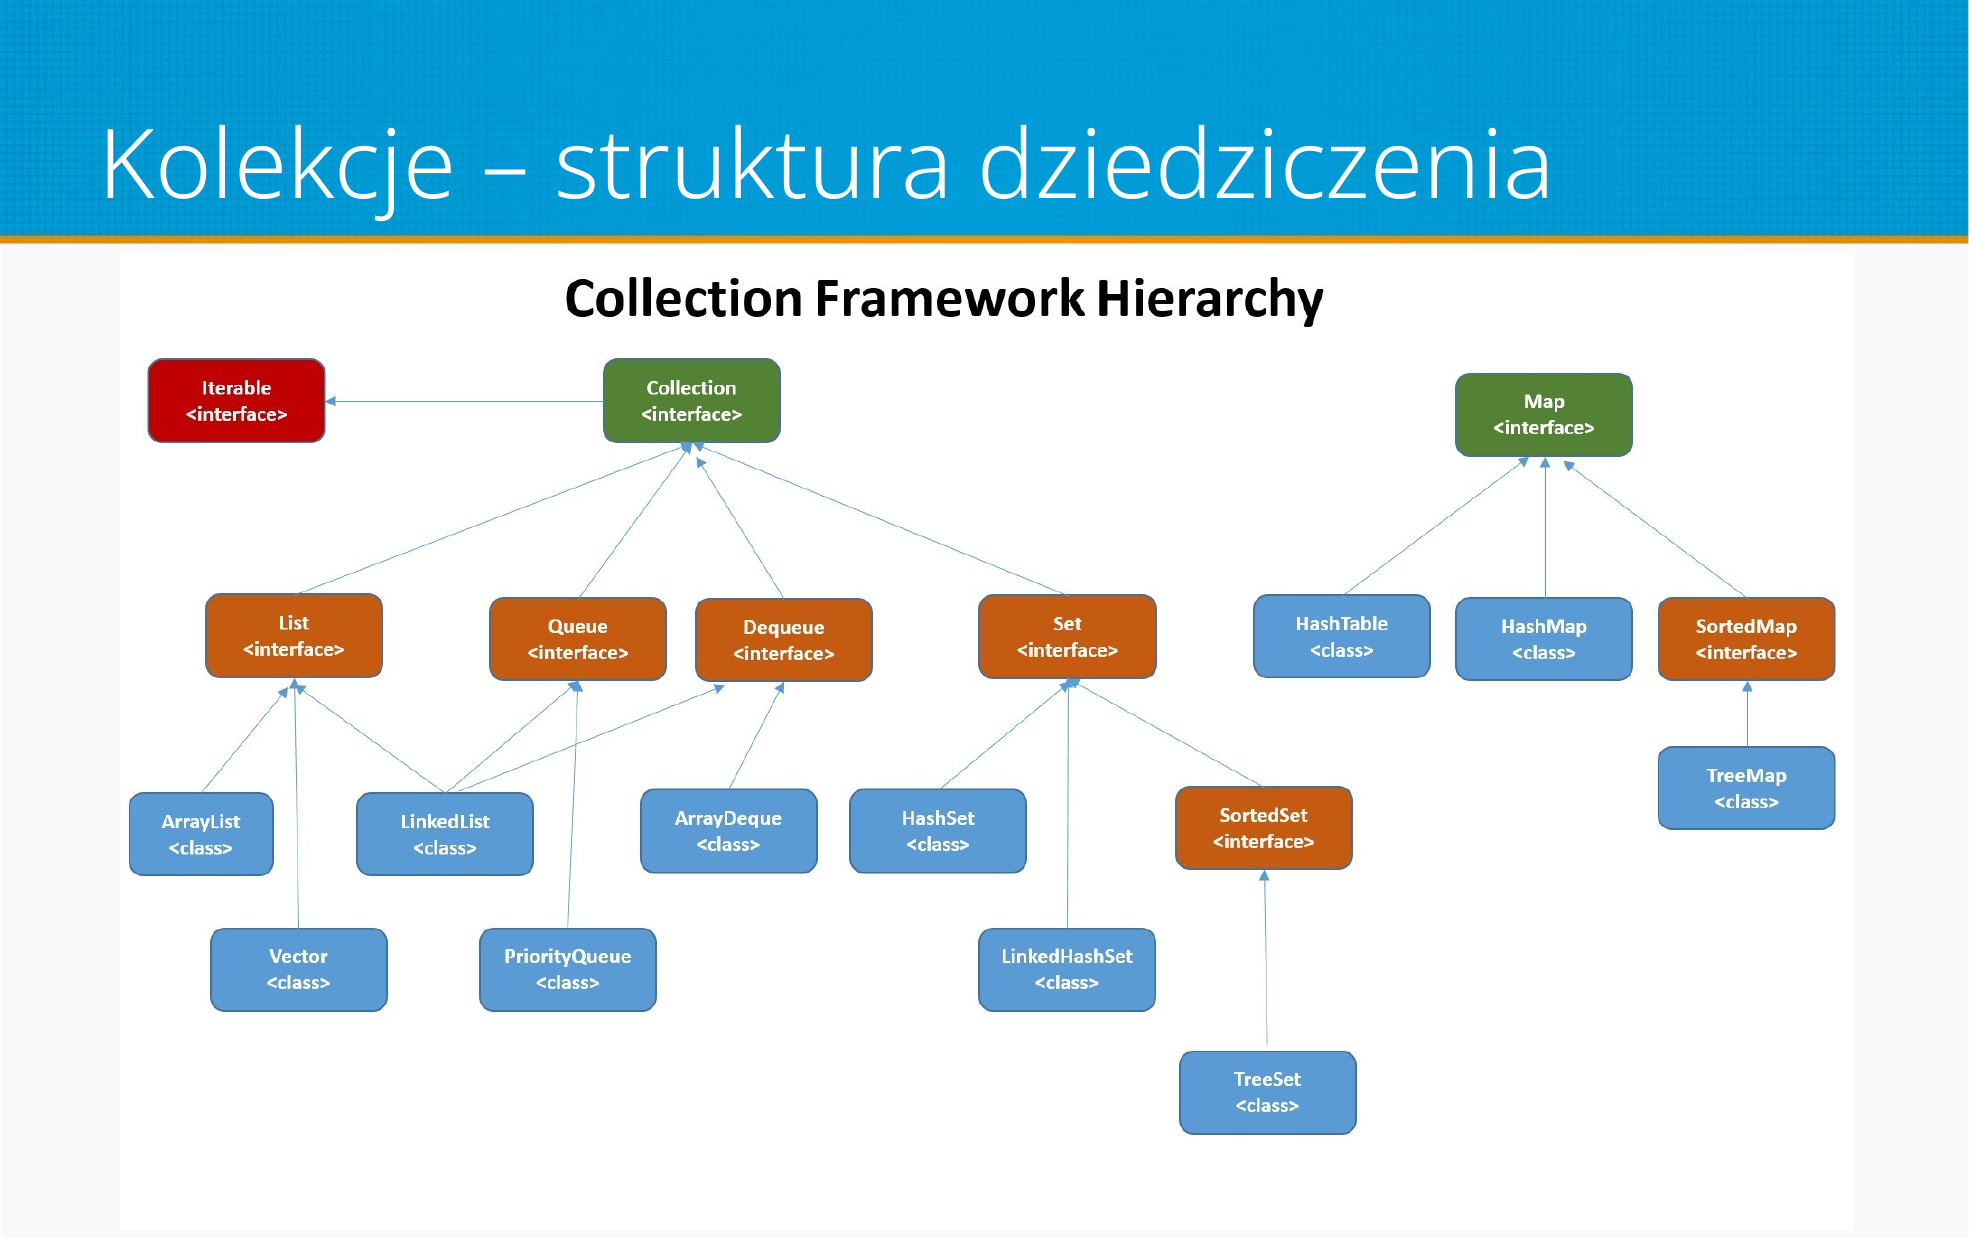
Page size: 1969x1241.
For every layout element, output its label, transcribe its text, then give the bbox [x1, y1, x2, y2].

picture [0, 233, 1969, 1241]
title Kolekcje – struktura dziedziczenia [98, 19, 1870, 227]
